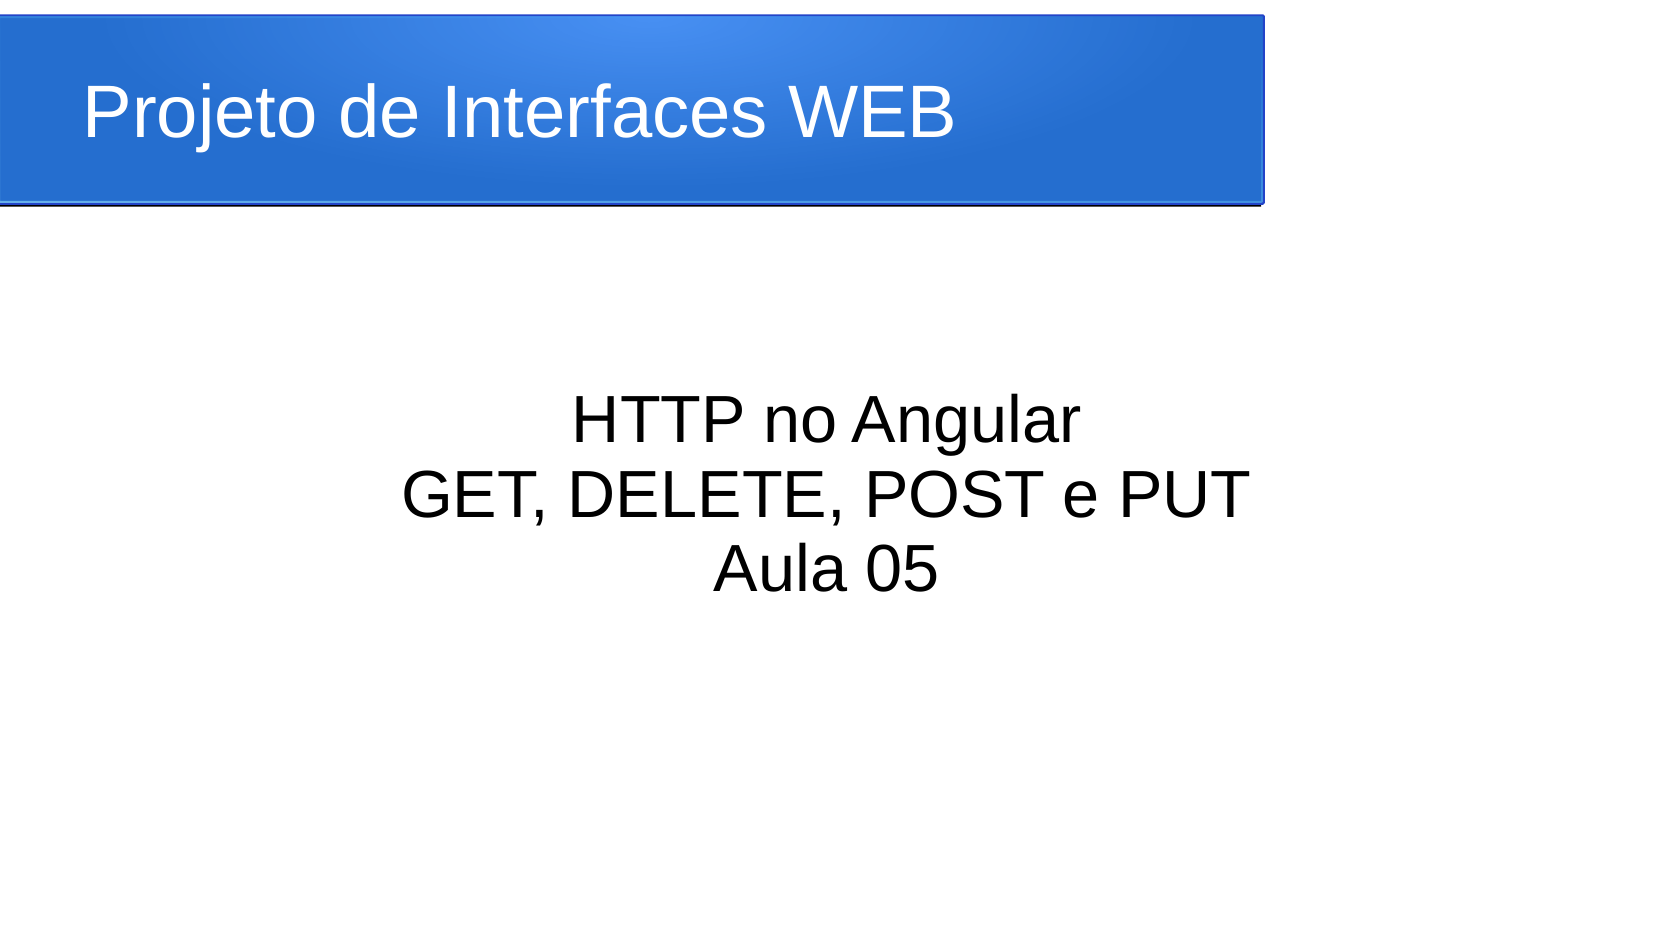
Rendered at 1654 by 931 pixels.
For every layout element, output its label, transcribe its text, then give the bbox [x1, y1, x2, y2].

subtitle HTTP no Angular GET, DELETE, POST e PUT Aula 05 [82, 224, 1571, 764]
title Projeto de Interfaces WEB [82, 35, 1235, 189]
